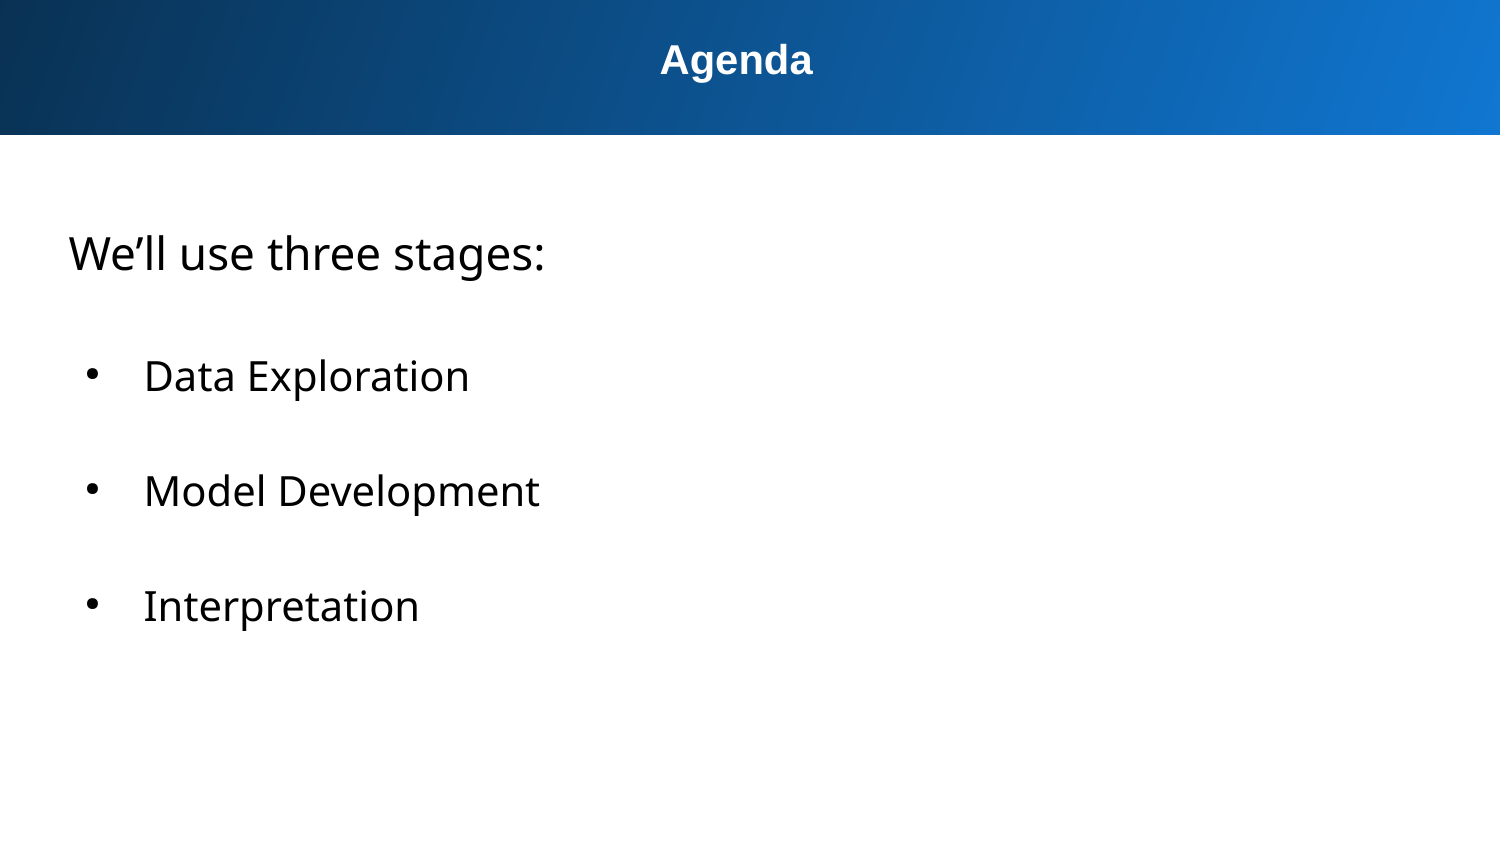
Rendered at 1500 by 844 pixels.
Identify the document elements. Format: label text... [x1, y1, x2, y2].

text_box Agenda [33, 18, 1439, 120]
text_box We’ll use three stages: Data Exploration Model Development Interpretation [53, 201, 1447, 777]
text_box [0, 0, 1500, 135]
